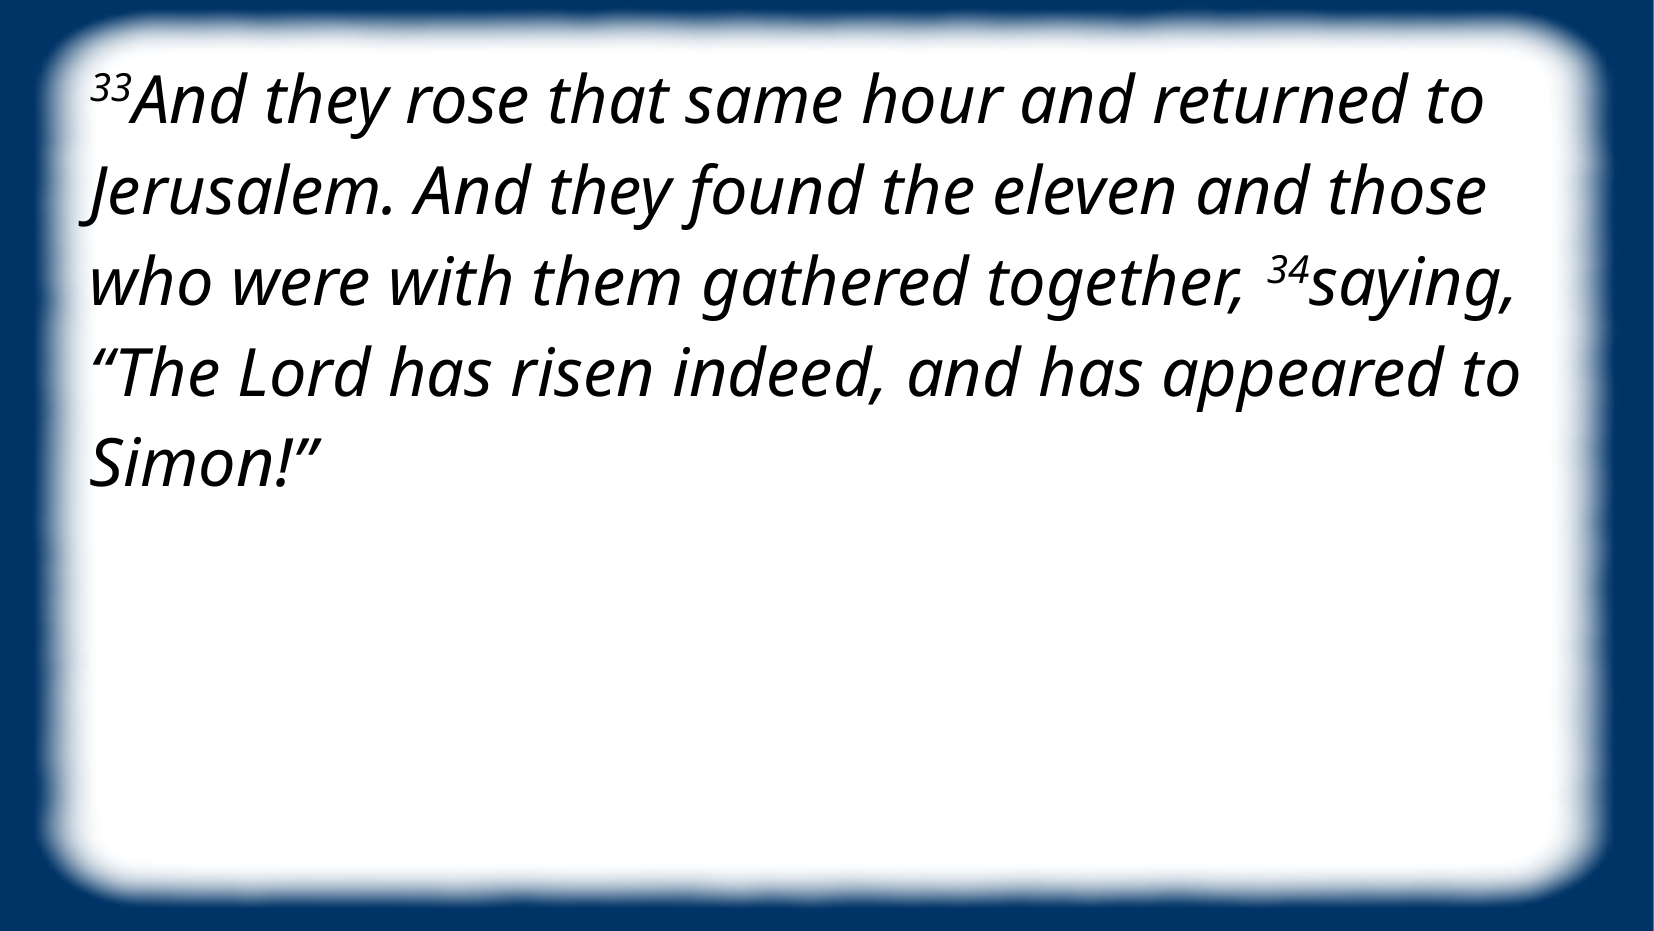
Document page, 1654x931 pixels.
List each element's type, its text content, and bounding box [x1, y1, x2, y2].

picture [0, 0, 1654, 931]
text_box 33And they rose that same hour and returned to Jerusalem. And they found the eleven and those who were with them gathered together, 34saying, “The Lord has risen indeed, and has appeared to Simon!” [75, 45, 1576, 504]
